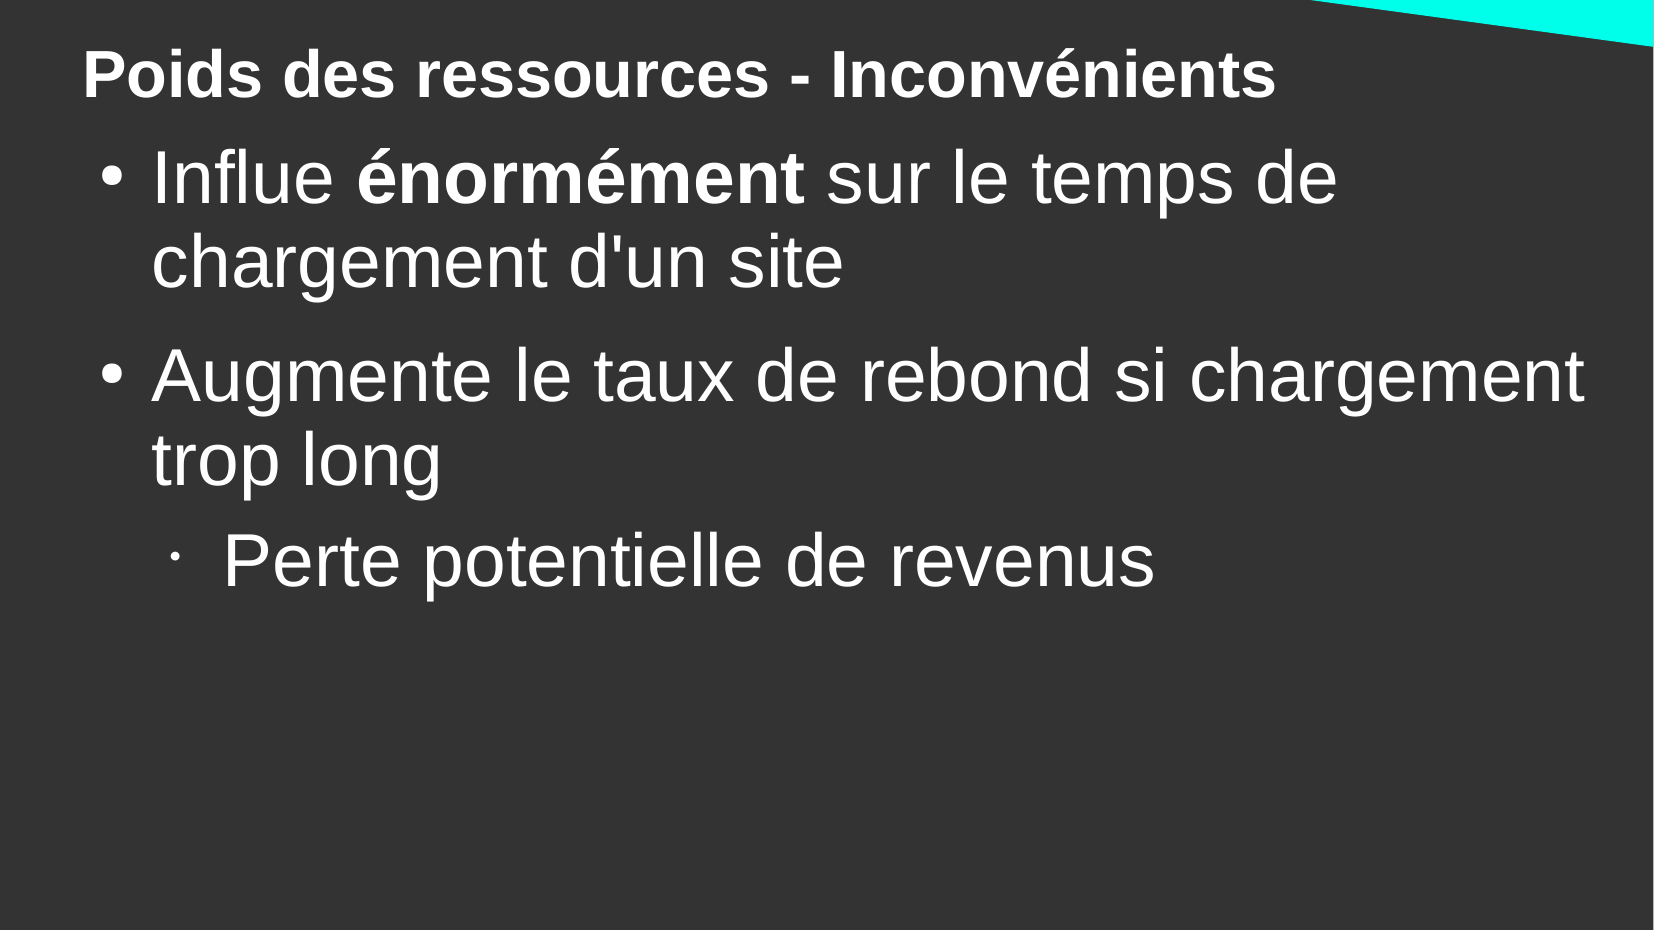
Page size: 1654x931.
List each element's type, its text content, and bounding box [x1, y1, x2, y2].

list Influe énormément sur le temps de chargement d'un site Augmente le taux de rebond si chargement trop long Perte potentielle de revenus [80, 135, 1620, 709]
text_box [1310, 0, 1654, 47]
title Poids des ressources - Inconvénients [82, 37, 1619, 119]
